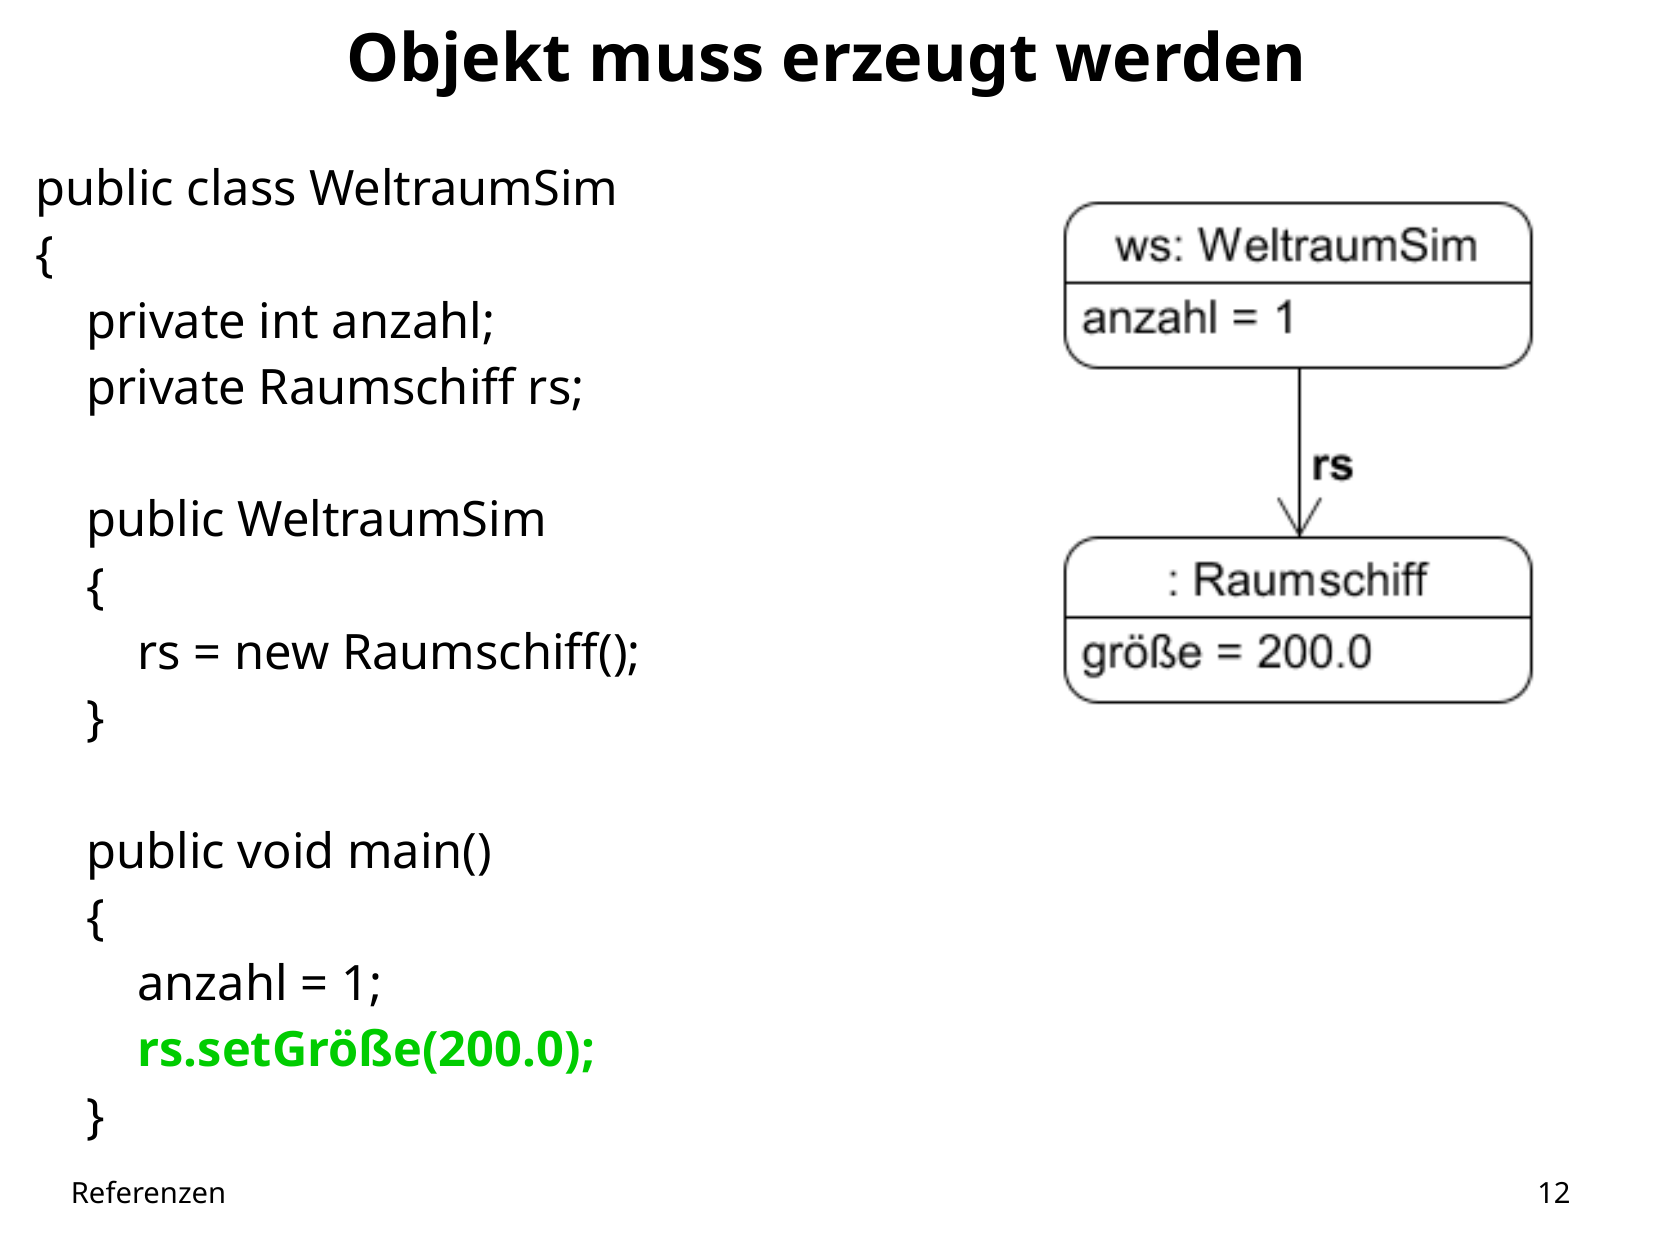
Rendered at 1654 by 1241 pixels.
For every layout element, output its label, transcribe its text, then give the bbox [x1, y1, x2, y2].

title Objekt muss erzeugt werden [0, 5, 1654, 107]
list public class WeltraumSim { private int anzahl; private Raumschiff rs; public WeltraumSim { rs = new Raumschiff(); } public void main() { anzahl = 1; rs.setGröße(200.0); } [35, 153, 1560, 1158]
picture [1062, 200, 1536, 707]
